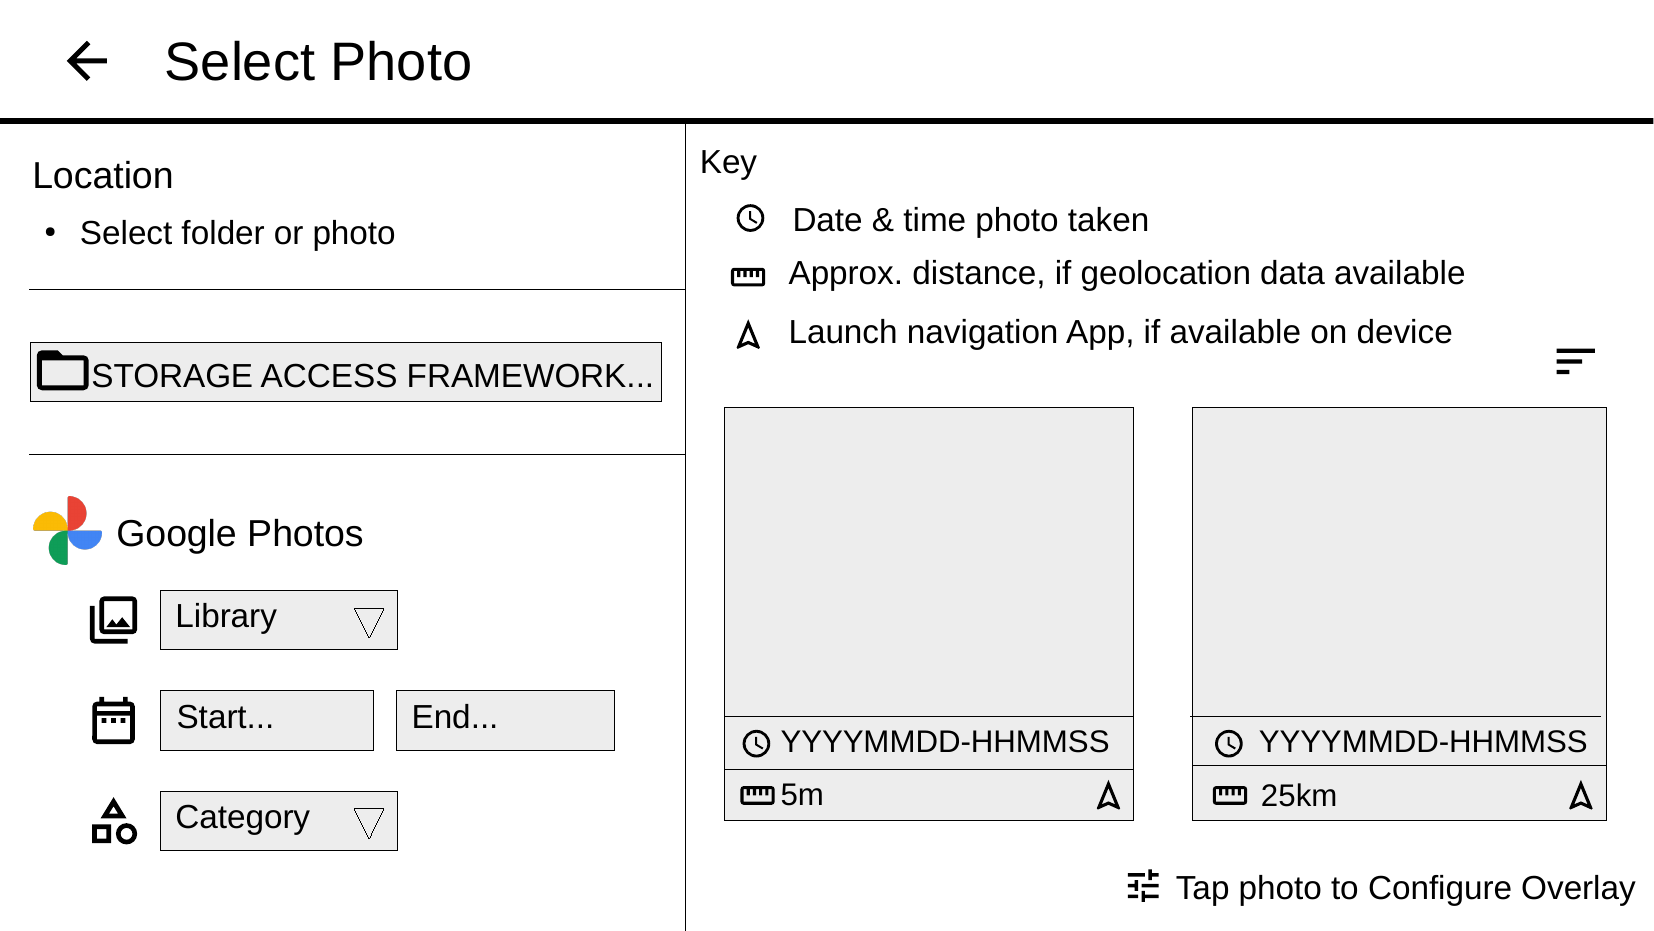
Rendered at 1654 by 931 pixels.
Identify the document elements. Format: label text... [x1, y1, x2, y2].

text_box [605, 690, 615, 751]
text_box Select folder or photo [29, 206, 414, 266]
text_box 25km [1246, 774, 1436, 833]
text_box Launch navigation App, if available on device [773, 306, 1508, 358]
picture [1088, 775, 1128, 815]
text_box YYYYMMDD-HHMMSS [1244, 716, 1603, 774]
text_box Tap photo to Configure Overlay [1161, 862, 1652, 915]
picture [733, 200, 768, 236]
picture [83, 690, 144, 751]
text_box [896, 770, 1134, 821]
text_box STORAGE ACCESS FRAMEWORK... [96, 349, 670, 402]
text_box Location [17, 147, 319, 205]
text_box YYYYMMDD-HHMMSS [765, 716, 1125, 774]
picture [55, 29, 119, 93]
picture [1561, 775, 1601, 815]
picture [1211, 726, 1247, 761]
text_box Key [685, 135, 841, 188]
picture [728, 257, 768, 297]
picture [728, 315, 768, 355]
text_box Category [160, 791, 454, 851]
text_box End... [396, 690, 605, 751]
text_box [1192, 717, 1244, 765]
picture [738, 775, 778, 815]
picture [1121, 863, 1161, 909]
text_box [724, 770, 765, 821]
text_box [96, 342, 662, 349]
text_box [1192, 407, 1607, 765]
text_box Start... [161, 690, 389, 751]
picture [1549, 334, 1603, 389]
picture [30, 339, 96, 402]
text_box Google Photos [102, 505, 595, 565]
text_box Select Photo [150, 24, 857, 100]
text_box Library [160, 590, 395, 650]
text_box Approx. distance, if geolocation data available [773, 247, 1508, 299]
picture [1210, 775, 1250, 815]
text_box [1192, 766, 1246, 821]
text_box 5m [765, 774, 896, 827]
picture [739, 726, 774, 761]
text_box [724, 407, 1134, 716]
text_box Date & time photo taken [777, 193, 1165, 246]
text_box [1125, 717, 1134, 769]
picture [83, 791, 144, 851]
picture [83, 590, 144, 650]
text_box [724, 717, 765, 769]
picture [33, 496, 102, 565]
text_box [1436, 766, 1607, 821]
